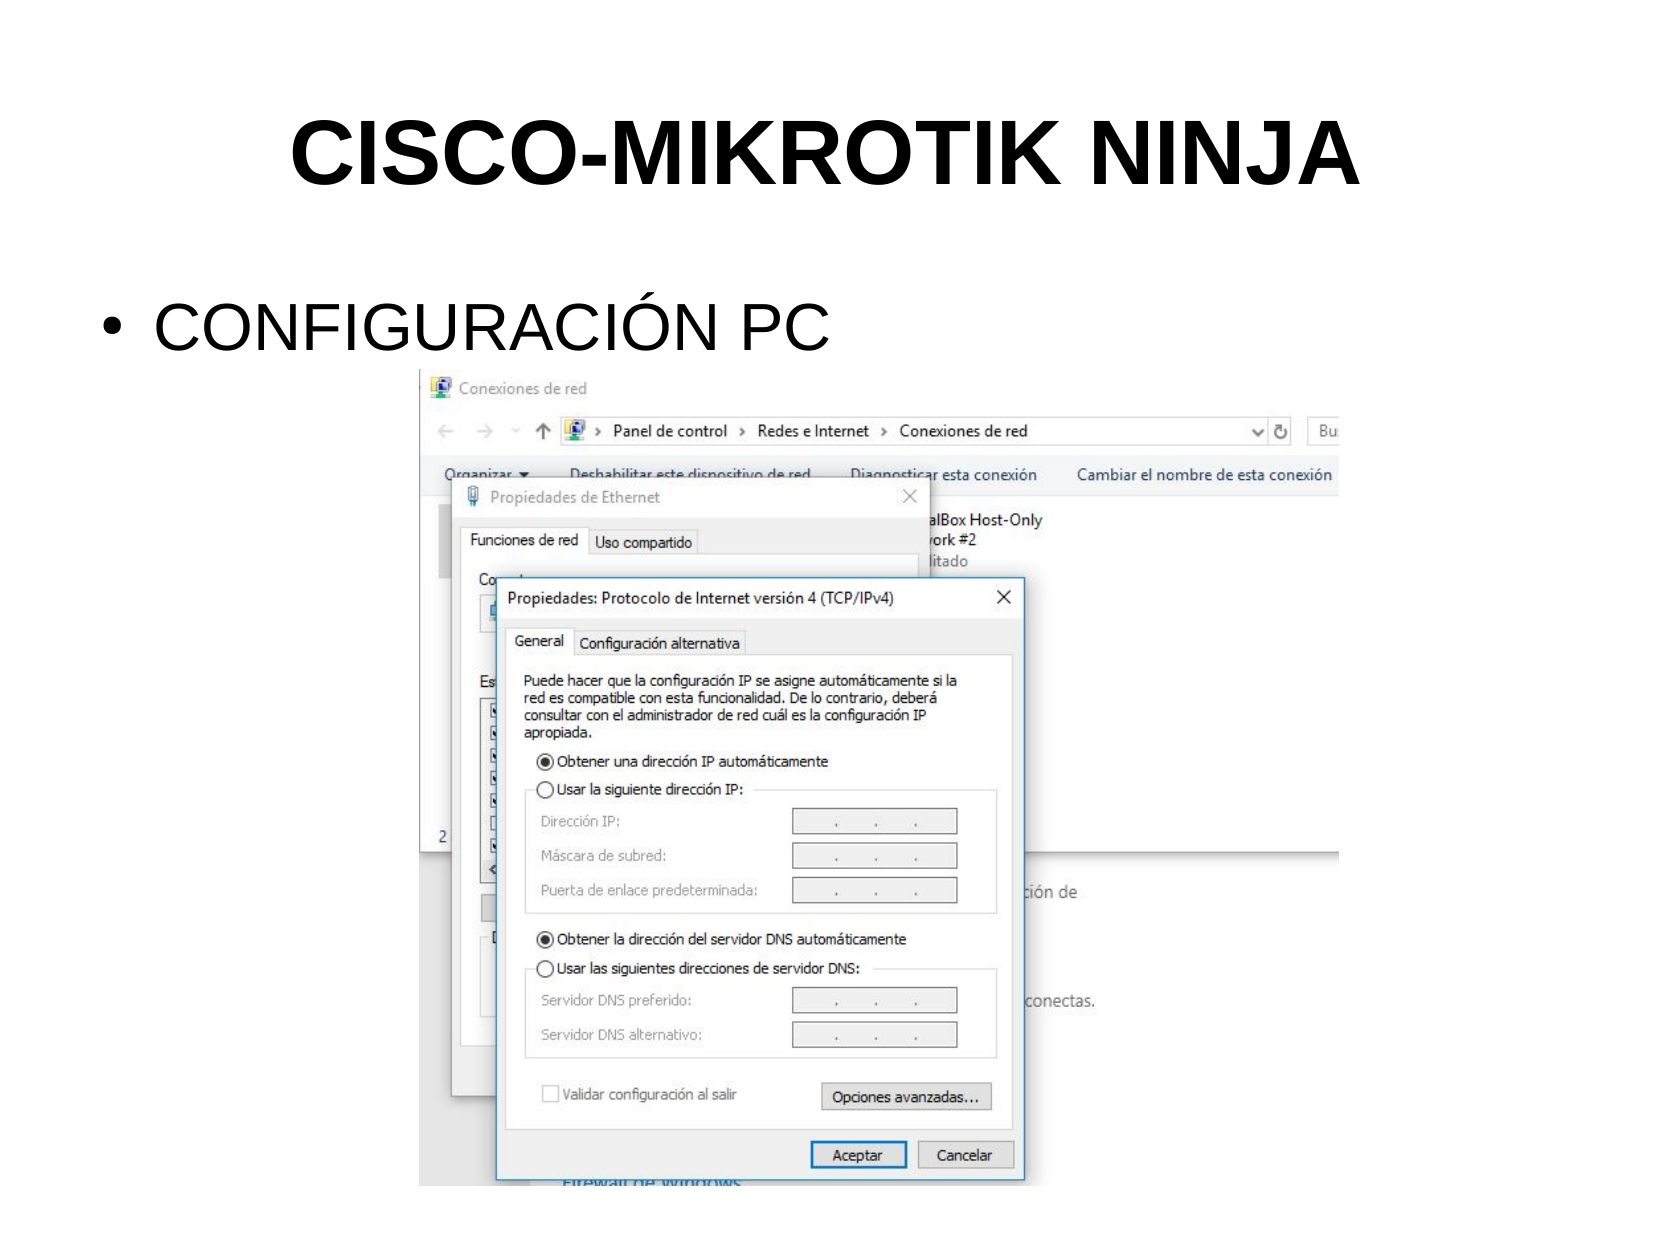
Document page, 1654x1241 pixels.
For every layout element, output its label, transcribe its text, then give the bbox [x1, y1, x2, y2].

title CISCO-MIKROTIK NINJA [82, 49, 1571, 257]
picture [419, 369, 1339, 1186]
list CONFIGURACIÓN PC [82, 290, 1571, 1010]
